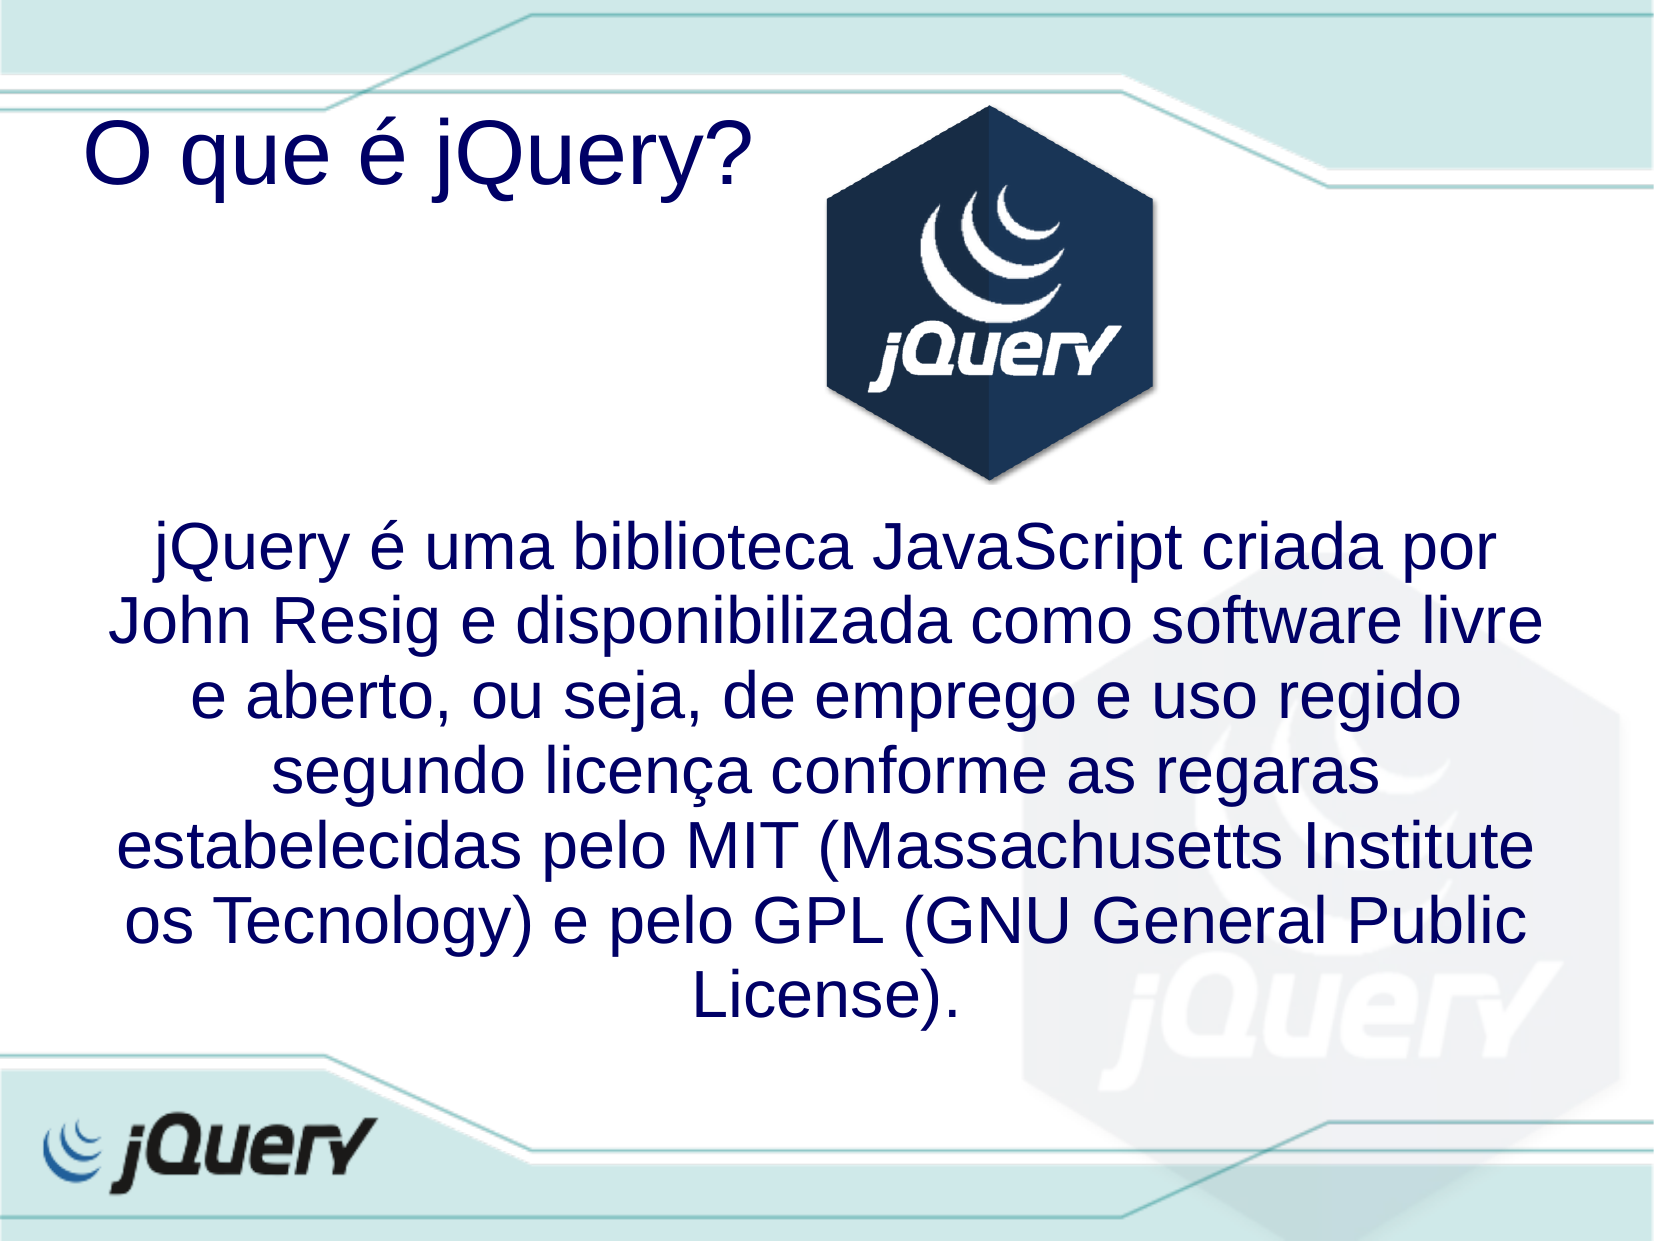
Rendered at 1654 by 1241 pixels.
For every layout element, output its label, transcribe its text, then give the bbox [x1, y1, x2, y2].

title O que é jQuery? [82, 49, 1571, 257]
picture [0, 0, 1654, 1241]
subtitle jQuery é uma biblioteca JavaScript criada por John Resig e disponibilizada como software livre e aberto, ou seja, de emprego e uso regido segundo licença conforme as regaras estabelecidas pelo MIT (Massachusetts Institute os Tecnology) e pelo GPL (GNU General Public License). [82, 508, 1571, 1033]
